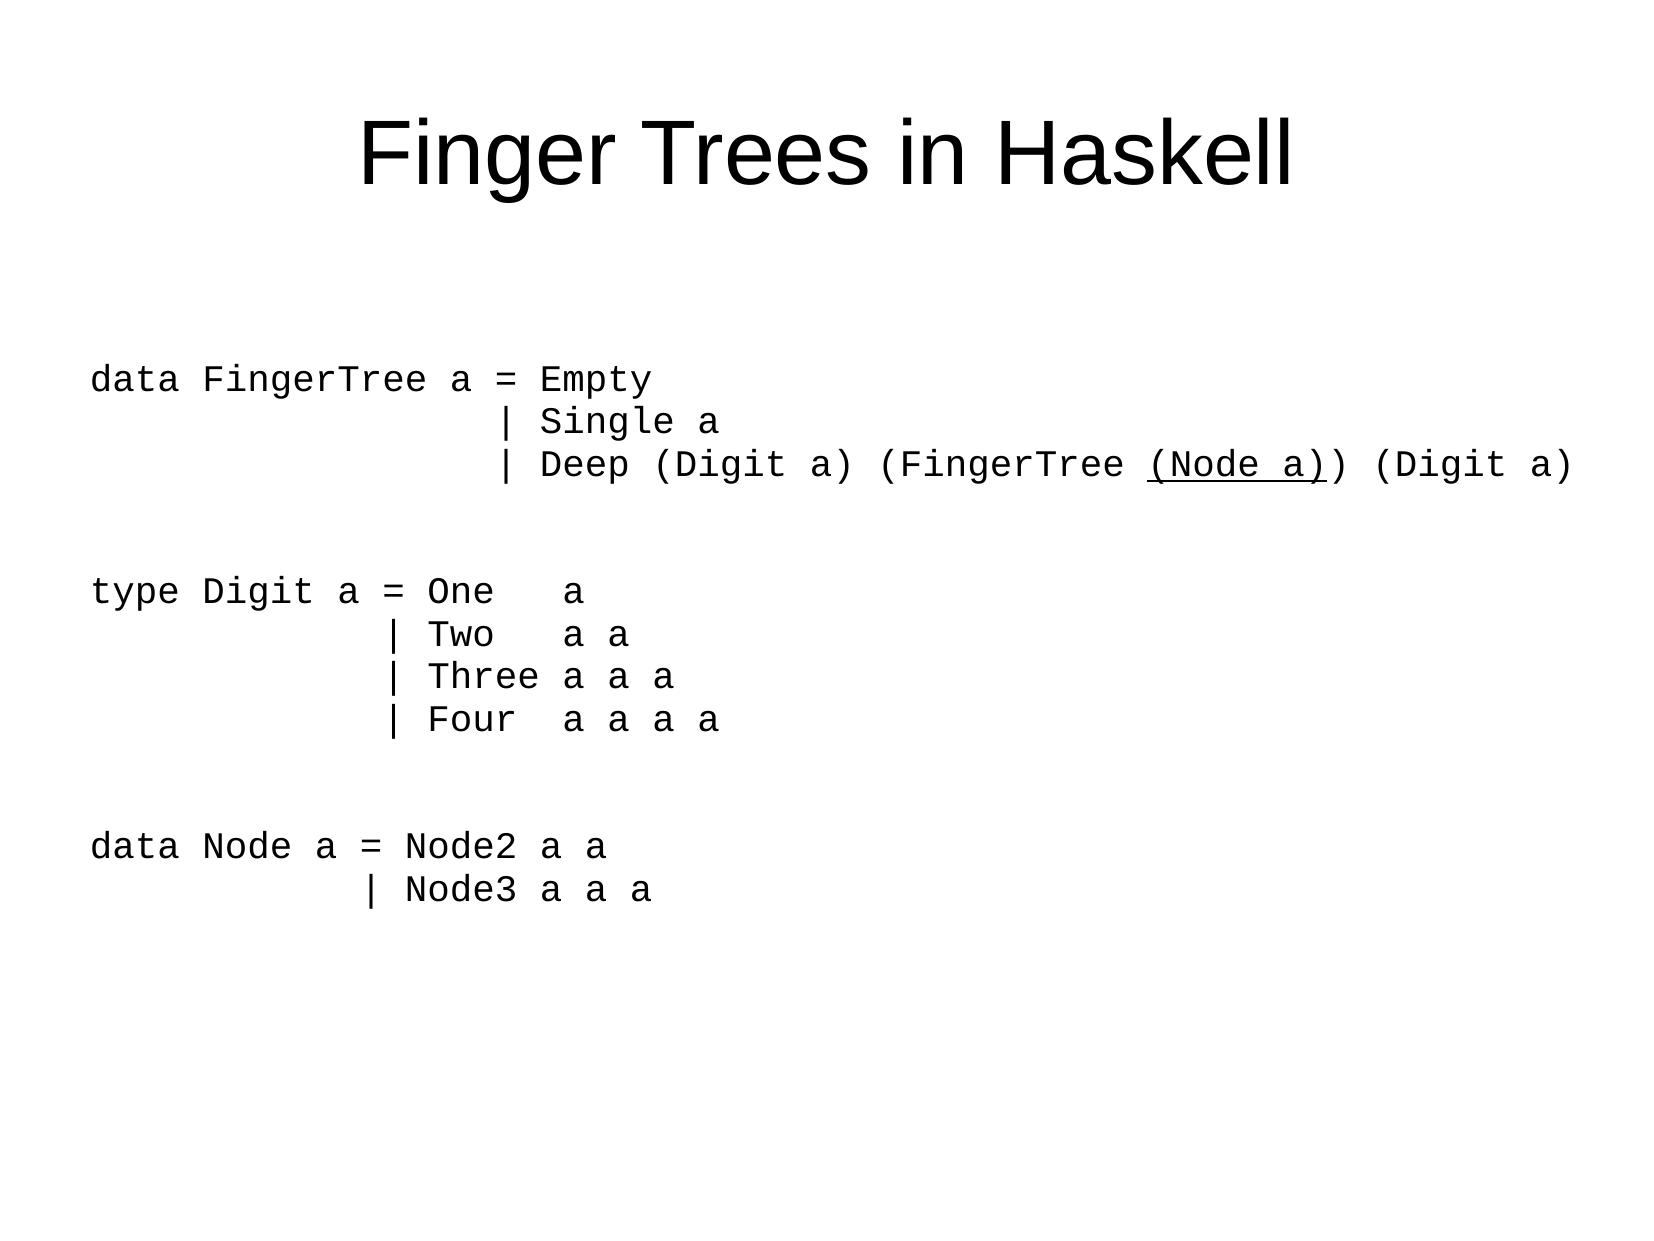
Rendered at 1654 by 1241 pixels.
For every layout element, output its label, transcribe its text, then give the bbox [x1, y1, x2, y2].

title Finger Trees in Haskell [82, 49, 1571, 257]
text_box data FingerTree a = Empty | Single a | Deep (Digit a) (FingerTree (Node a)) (Digit a) type Digit a = One a | Two a a | Three a a a | Four a a a a data Node a = Node2 a a | Node3 a a a [75, 352, 1591, 921]
